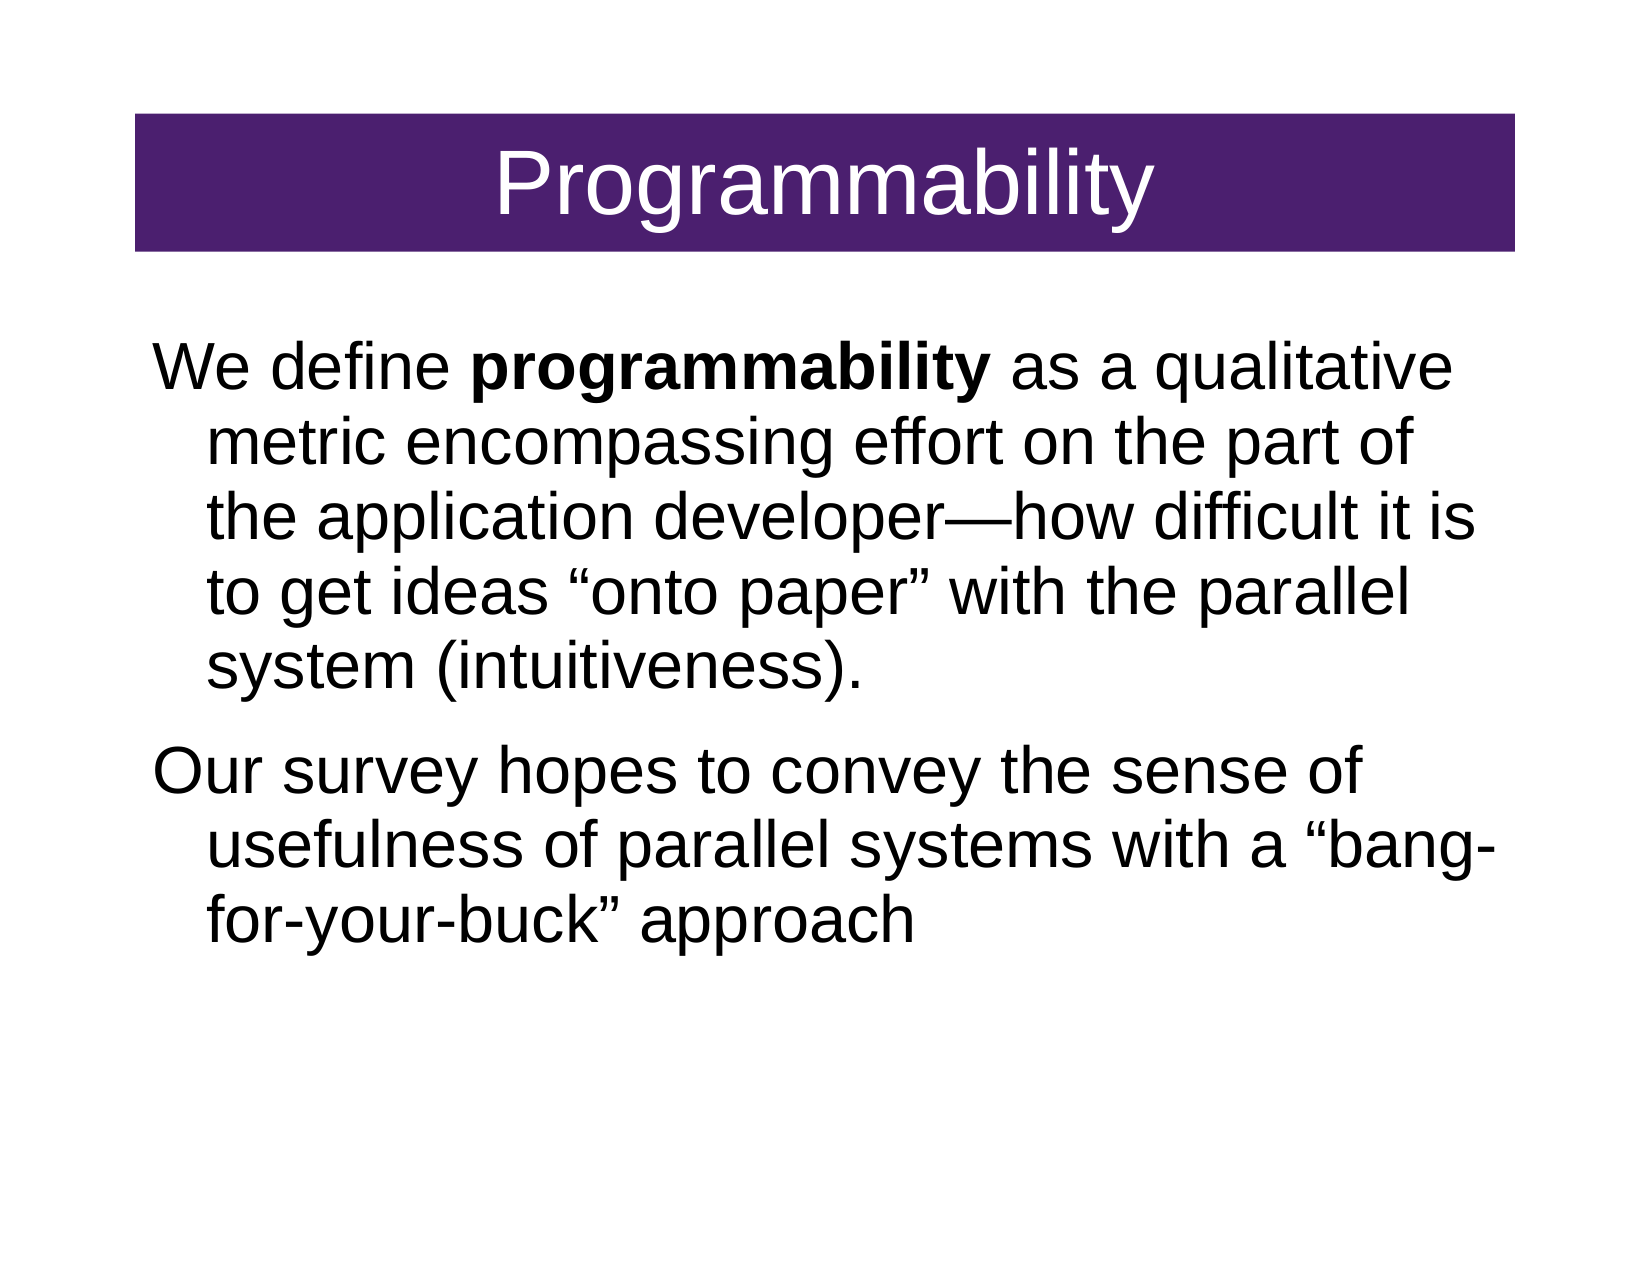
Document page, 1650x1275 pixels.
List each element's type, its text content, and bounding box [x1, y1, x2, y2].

list We define programmability as a qualitative metric encompassing effort on the part of the application developer—how difficult it is to get ideas “onto paper” with the parallel system (intuitiveness). Our survey hopes to convey the sense of usefulness of parallel systems with a “bang-for-your-buck” approach [135, 329, 1515, 1144]
title Programmability [135, 113, 1515, 252]
